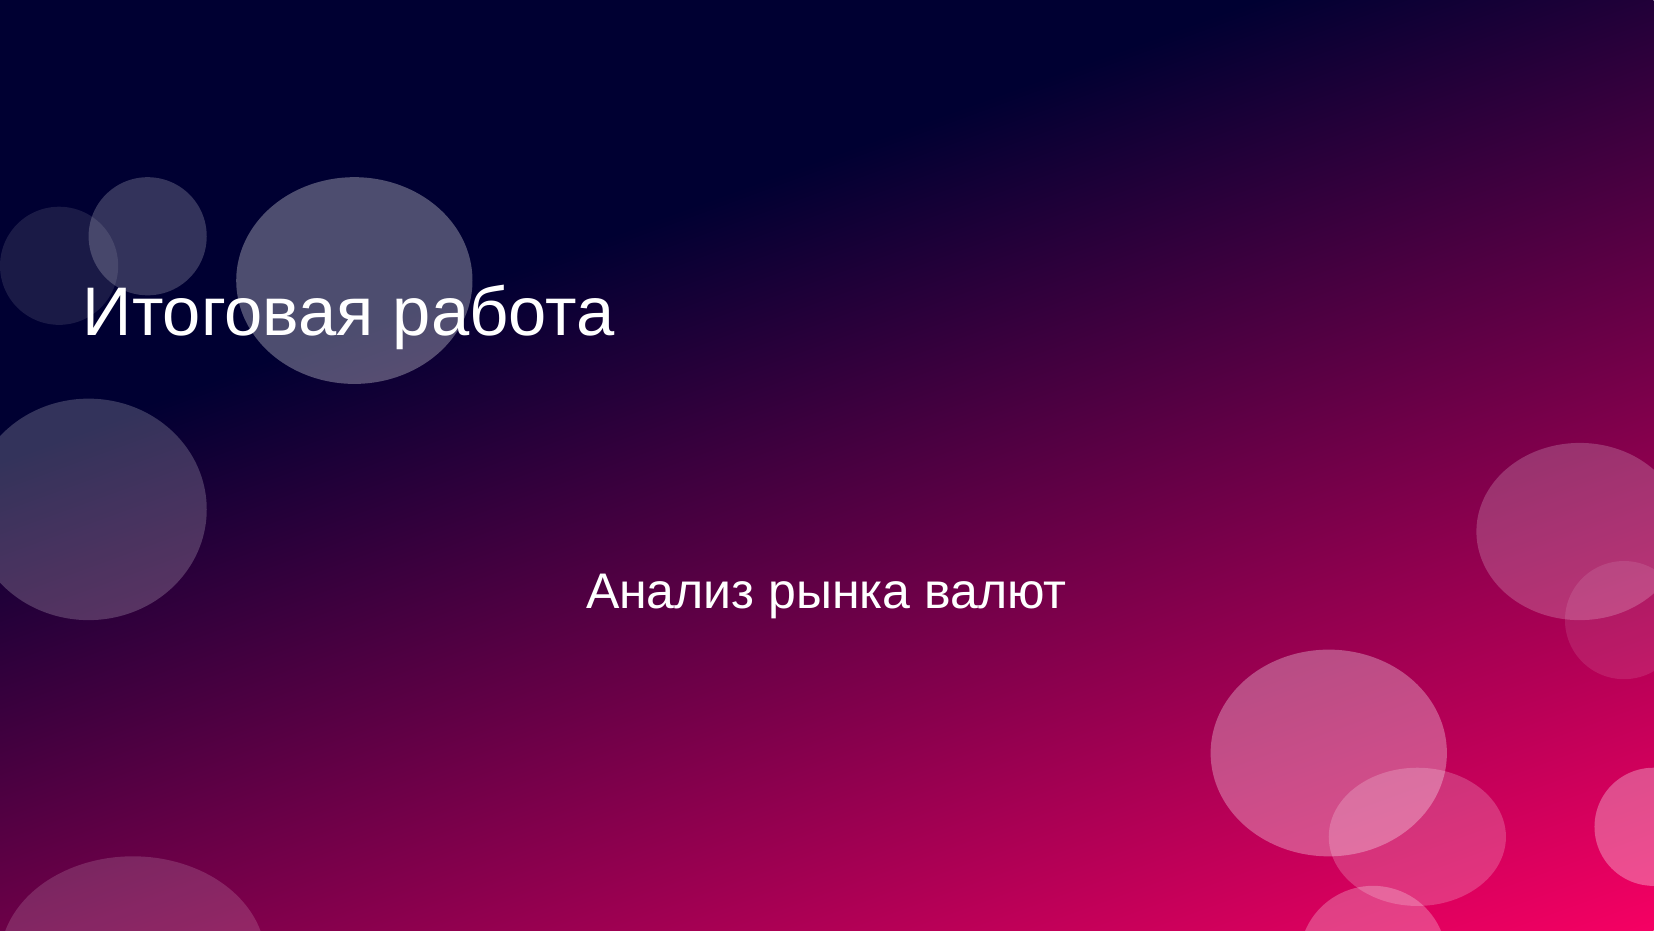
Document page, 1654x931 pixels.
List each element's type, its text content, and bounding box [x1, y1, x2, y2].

subtitle Анализ рынка валют [82, 425, 1571, 758]
title Итоговая работа [82, 234, 1571, 390]
